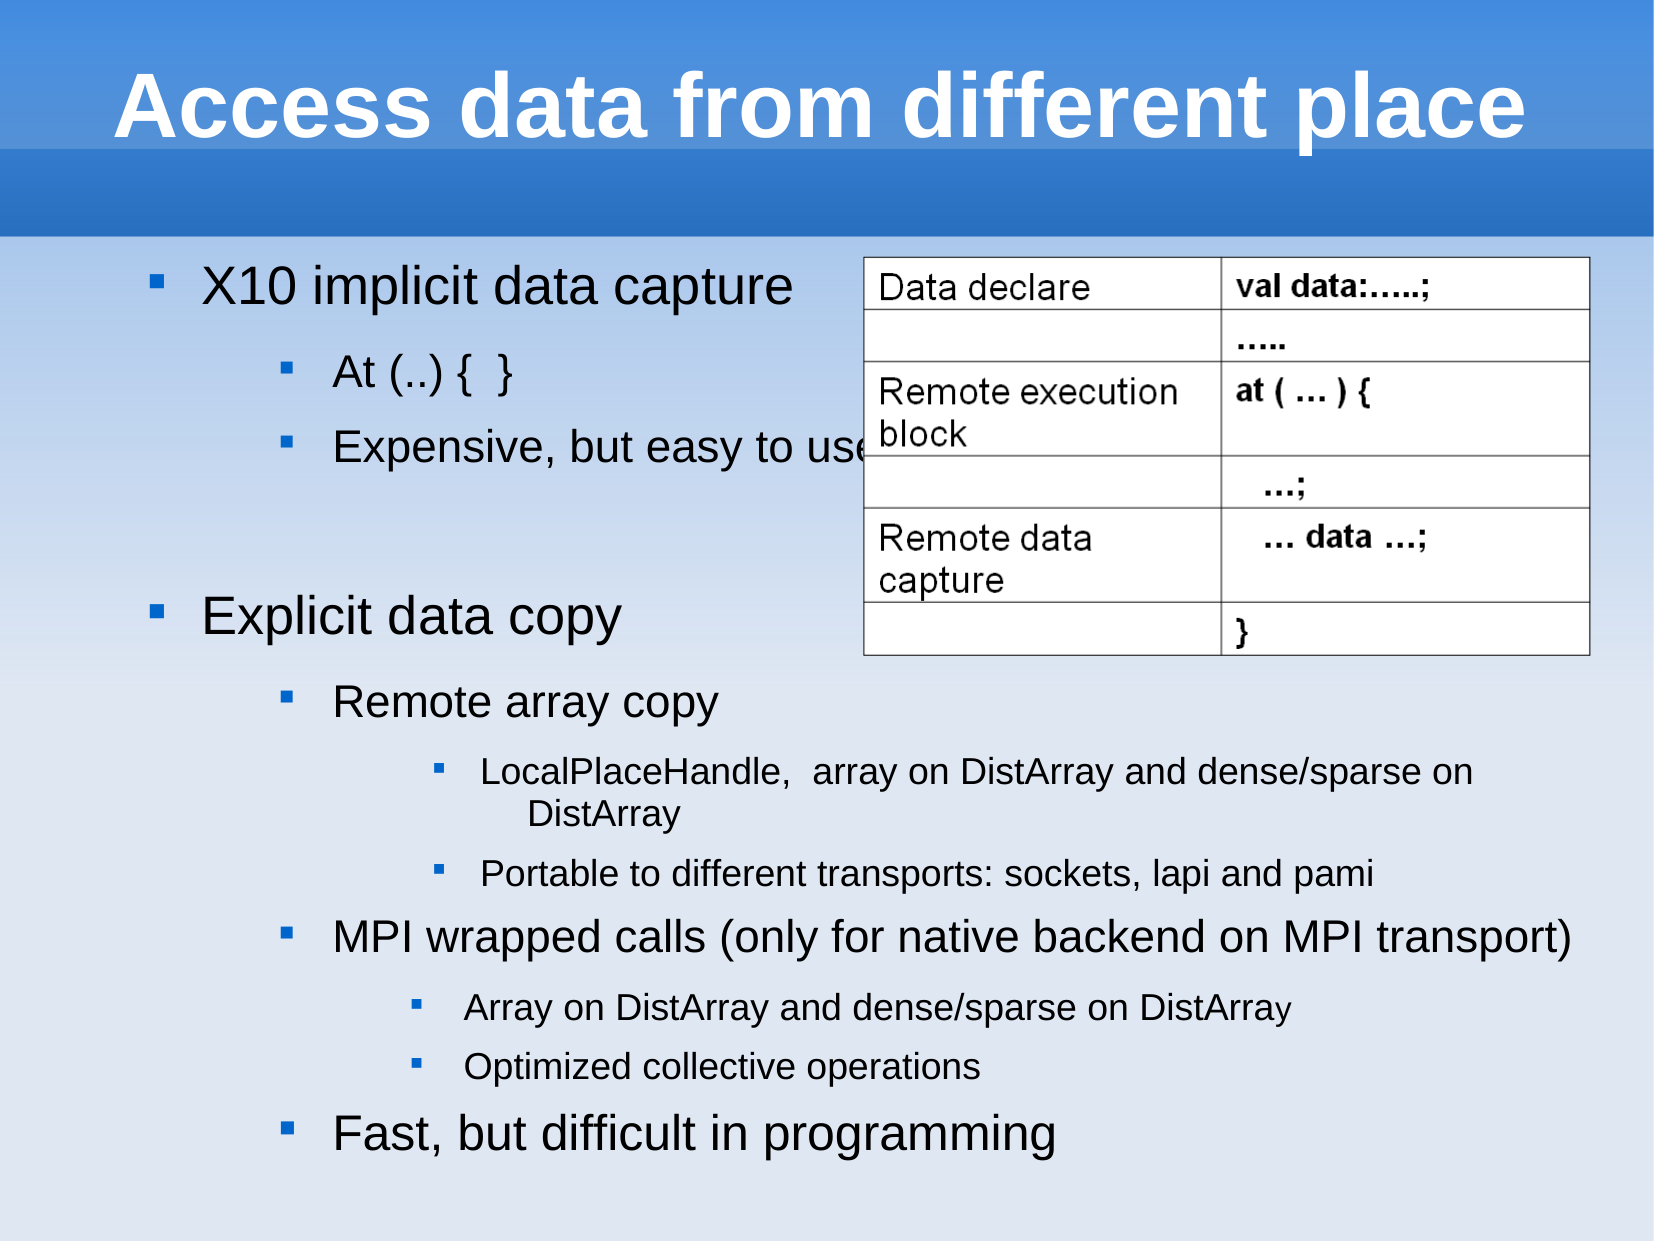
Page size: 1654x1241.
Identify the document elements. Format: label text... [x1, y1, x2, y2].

list X10 implicit data capture At (..) { } Expensive, but easy to use Explicit data copy Remote array copy LocalPlaceHandle, array on DistArray and dense/sparse on DistArray Portable to different transports: sockets, lapi and pami MPI wrapped calls (only for native backend on MPI transport) Array on DistArray and dense/sparse on DistArray Optimized collective operations Fast, but difficult in programming [112, 252, 1601, 1169]
picture [848, 243, 1604, 670]
title Access data from different place [76, 7, 1565, 200]
